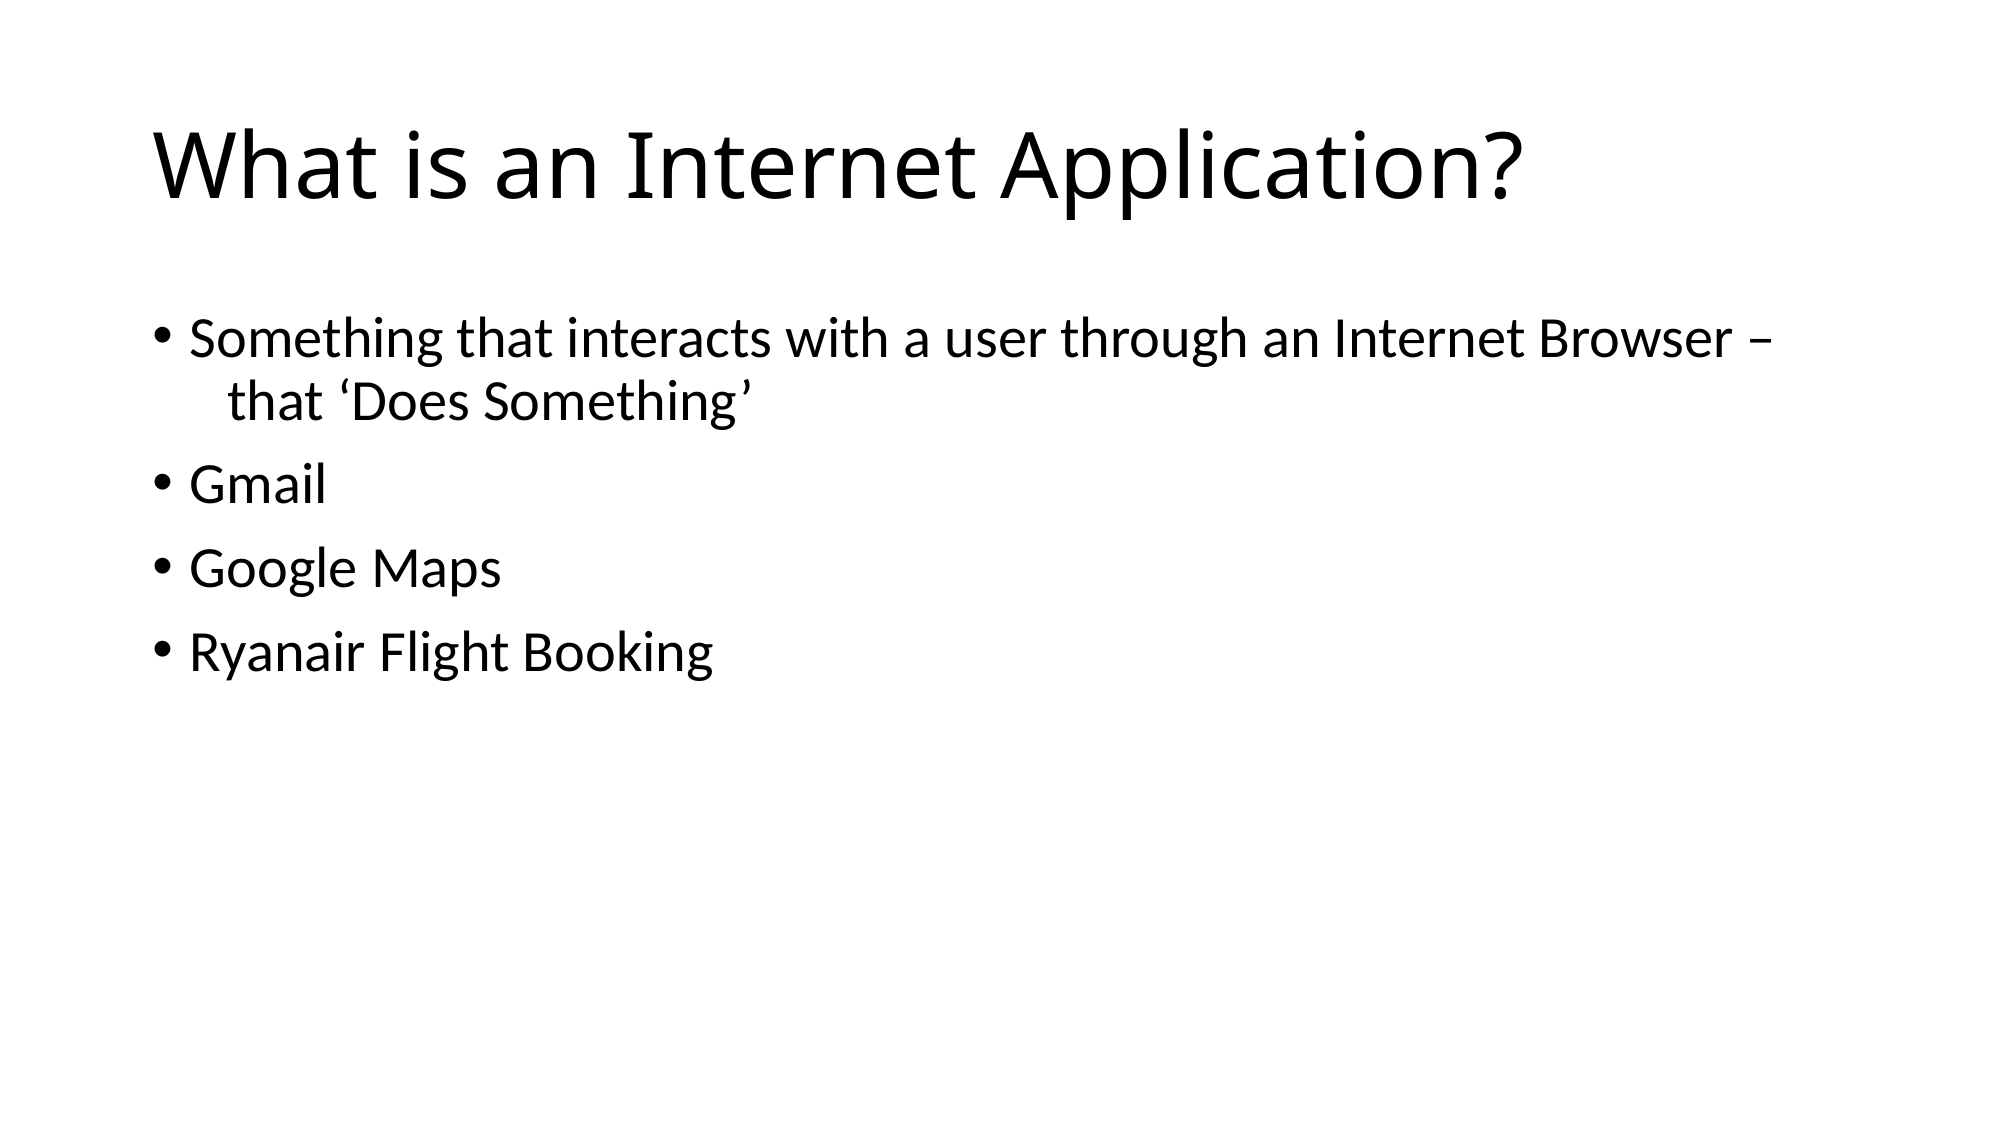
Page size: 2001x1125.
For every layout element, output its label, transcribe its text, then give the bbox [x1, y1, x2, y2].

list Something that interacts with a user through an Internet Browser – that ‘Does Something’ Gmail Google Maps Ryanair Flight Booking [137, 299, 1863, 1014]
title What is an Internet Application? [137, 59, 1863, 278]
